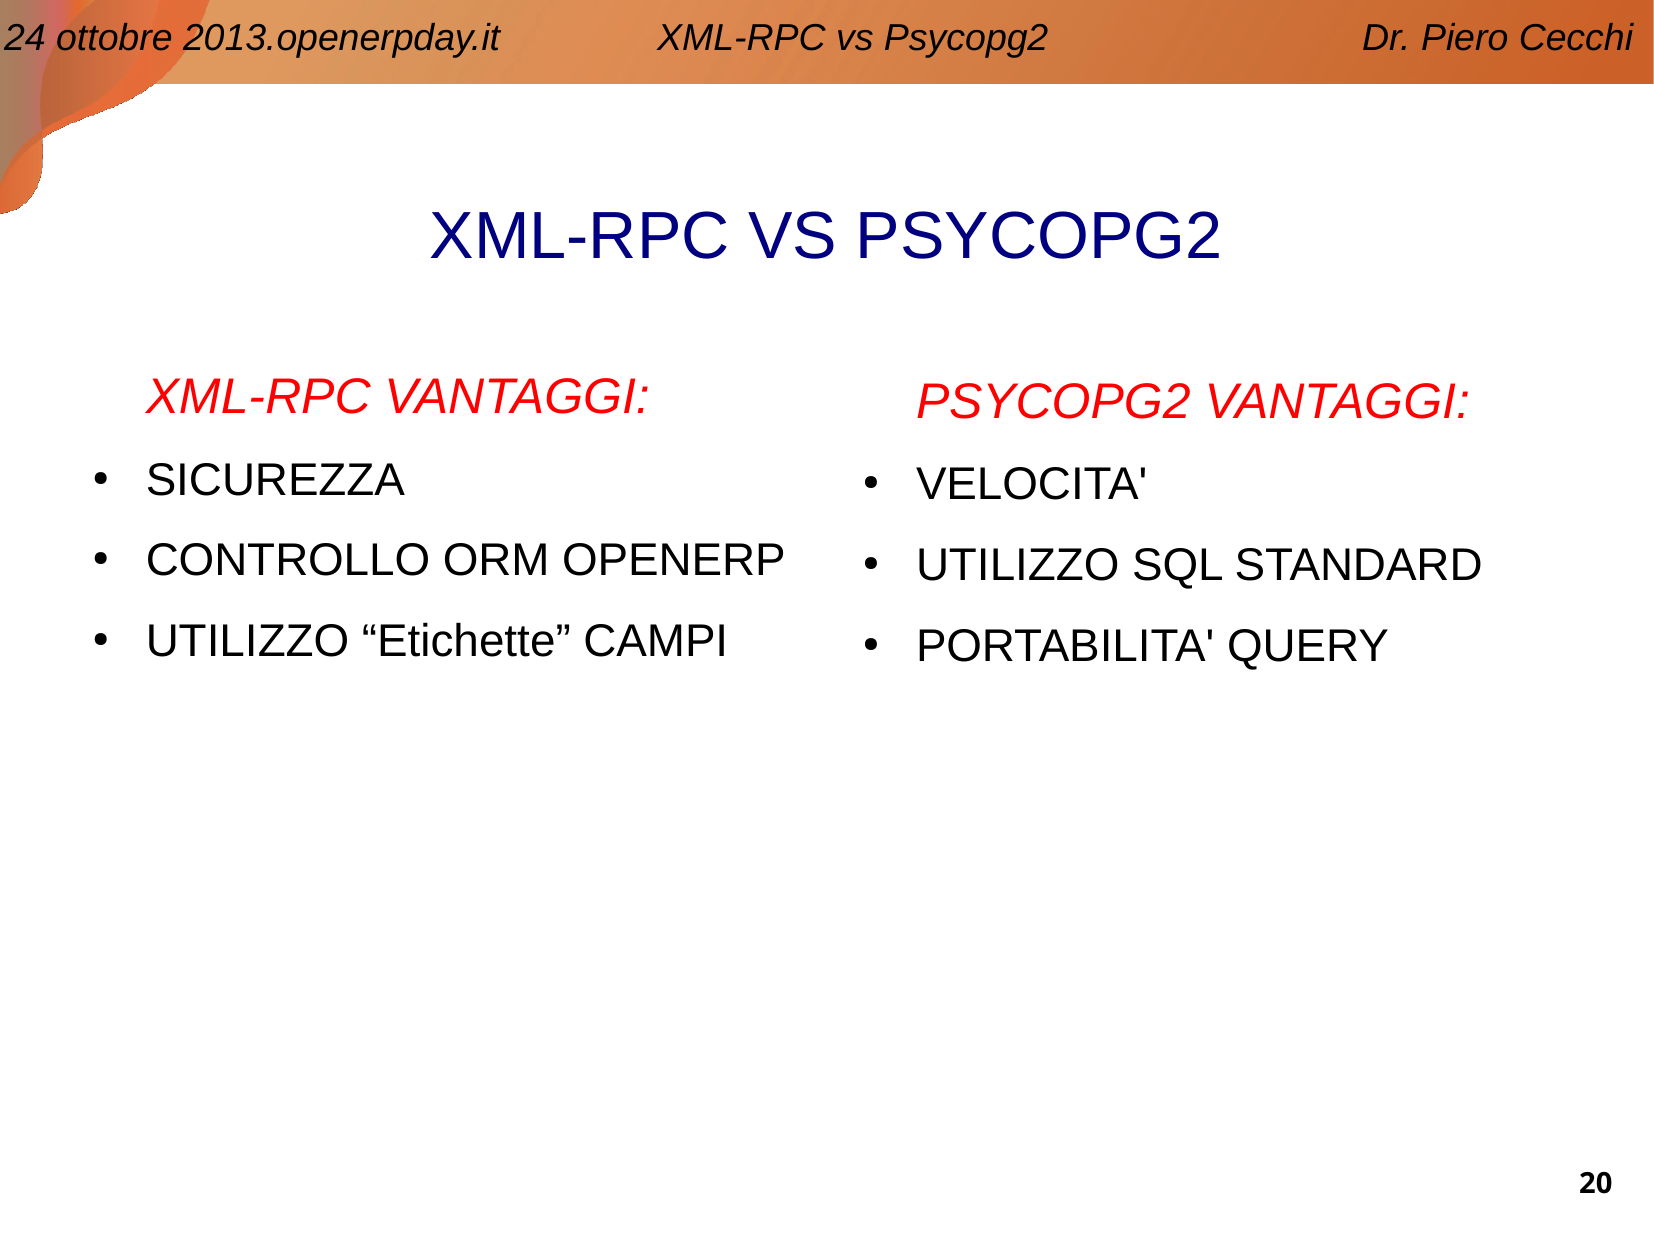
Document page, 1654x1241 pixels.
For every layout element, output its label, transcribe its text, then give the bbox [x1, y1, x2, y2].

title XML-RPC VS PSYCOPG2 [82, 132, 1571, 340]
picture [0, 0, 1654, 225]
list XML-RPC VANTAGGI: SICUREZZA CONTROLLO ORM OPENERP UTILIZZO “Etichette” CAMPI [75, 368, 802, 1088]
list PSYCOPG2 VANTAGGI: VELOCITA' UTILIZZO SQL STANDARD PORTABILITA' QUERY [845, 372, 1572, 1093]
